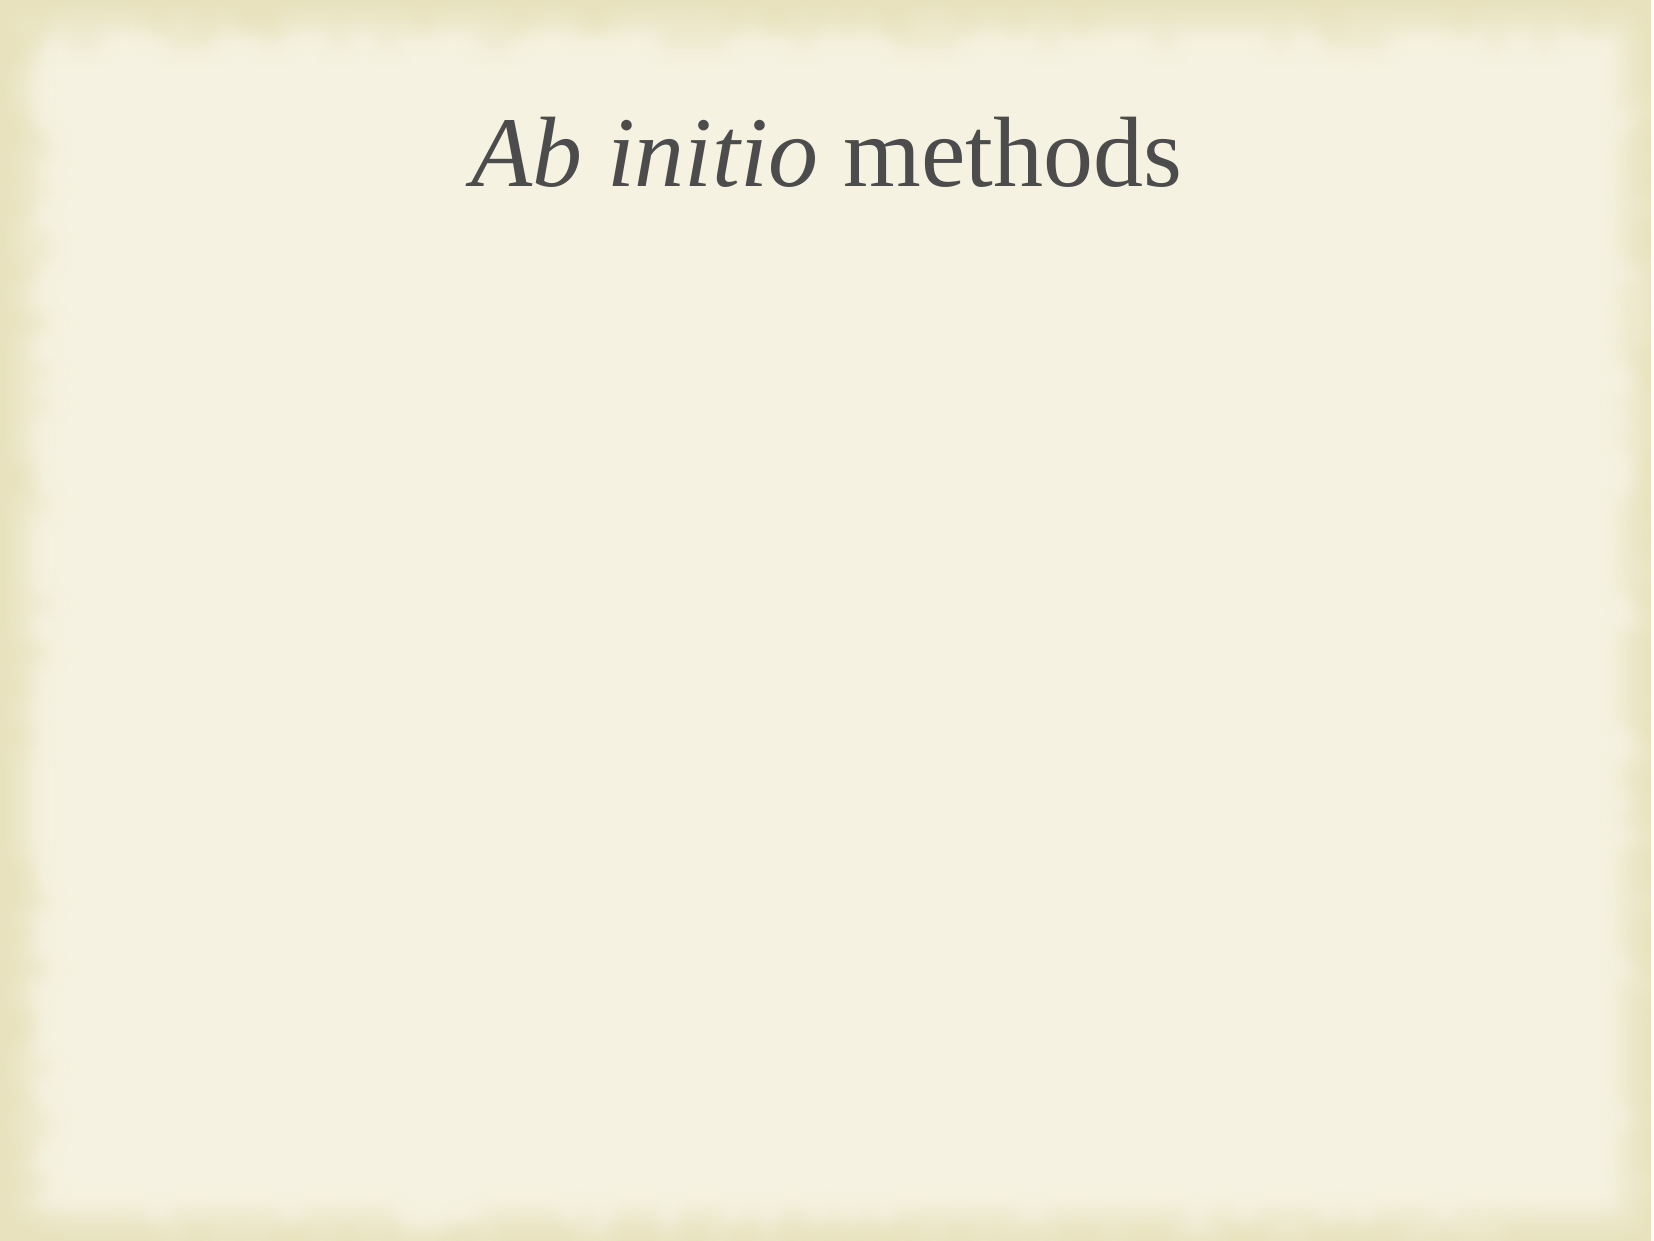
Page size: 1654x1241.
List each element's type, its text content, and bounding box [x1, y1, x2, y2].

title Ab initio methods [82, 49, 1571, 257]
picture [0, 0, 1651, 1241]
